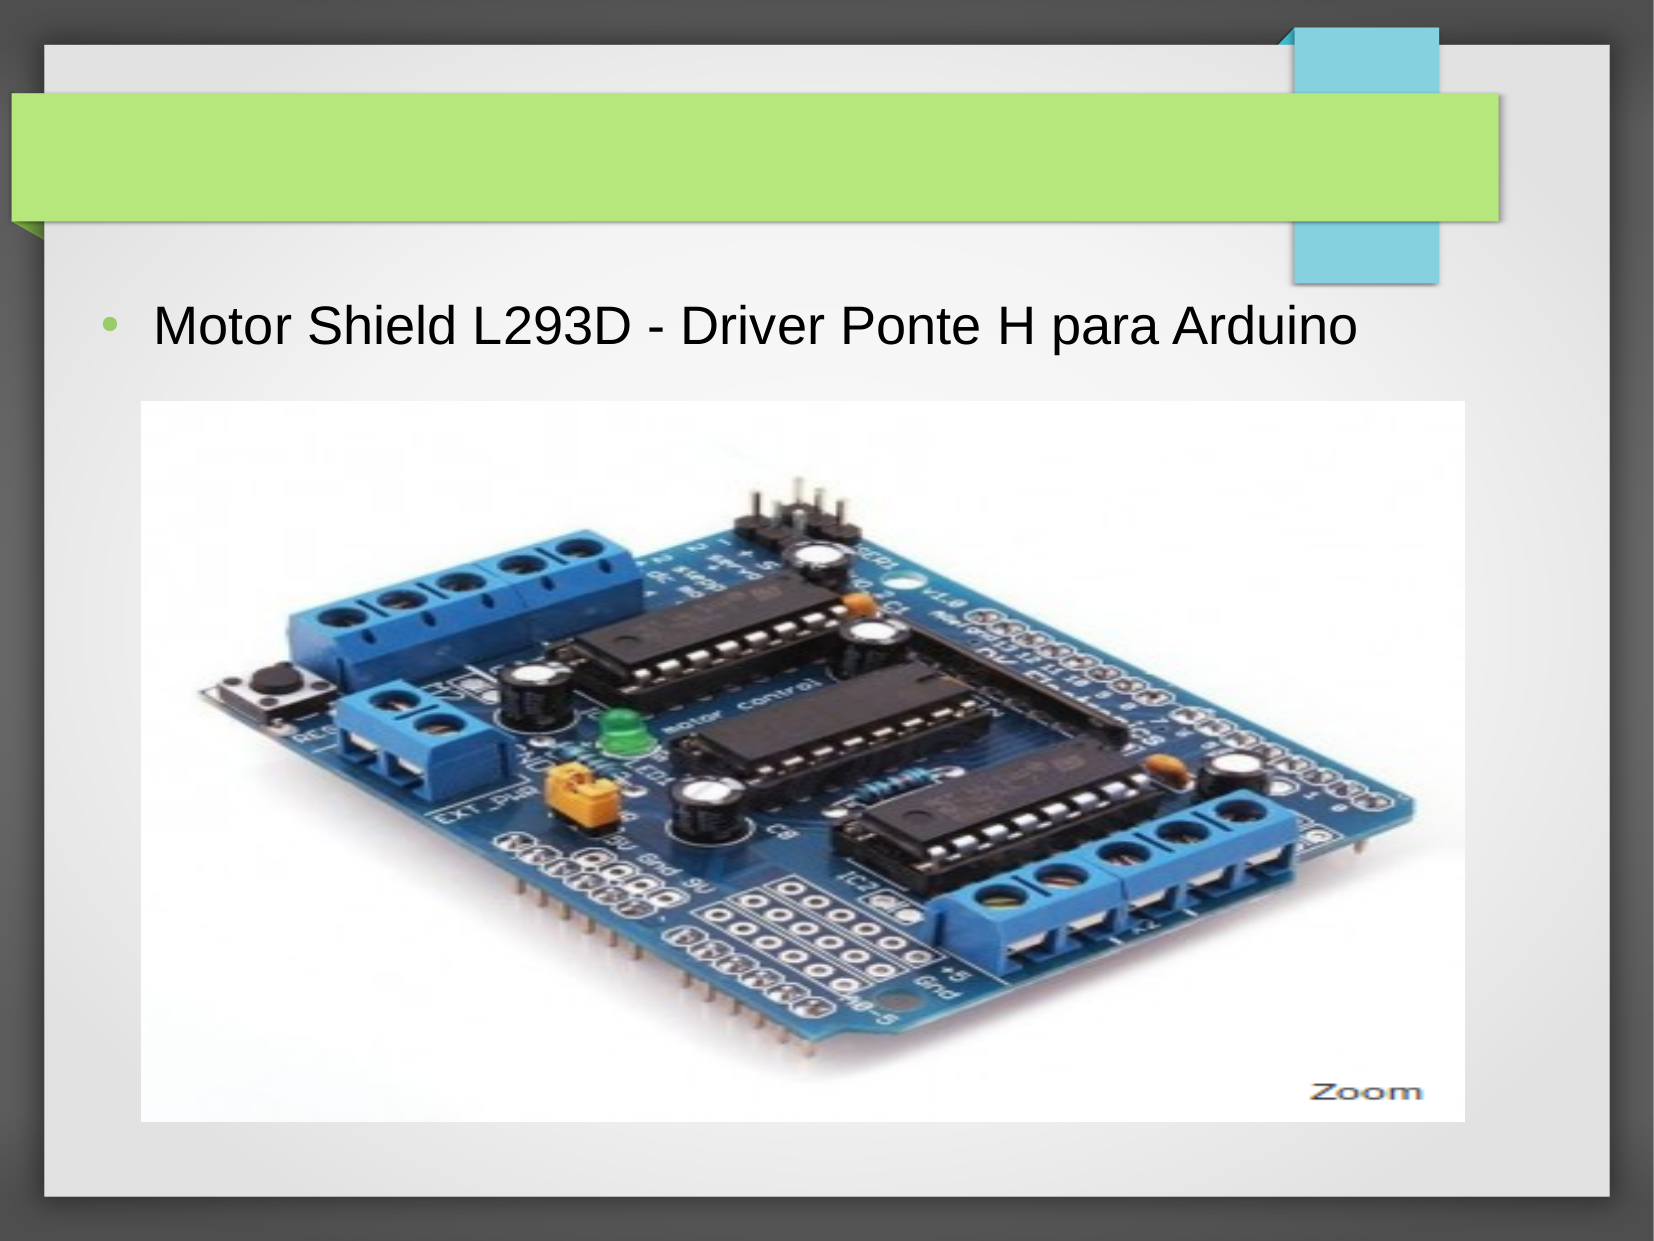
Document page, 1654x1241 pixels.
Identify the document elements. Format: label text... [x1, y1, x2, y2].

picture [0, 0, 1654, 1241]
list Motor Shield L293D - Driver Ponte H para Arduino [82, 295, 1571, 1015]
